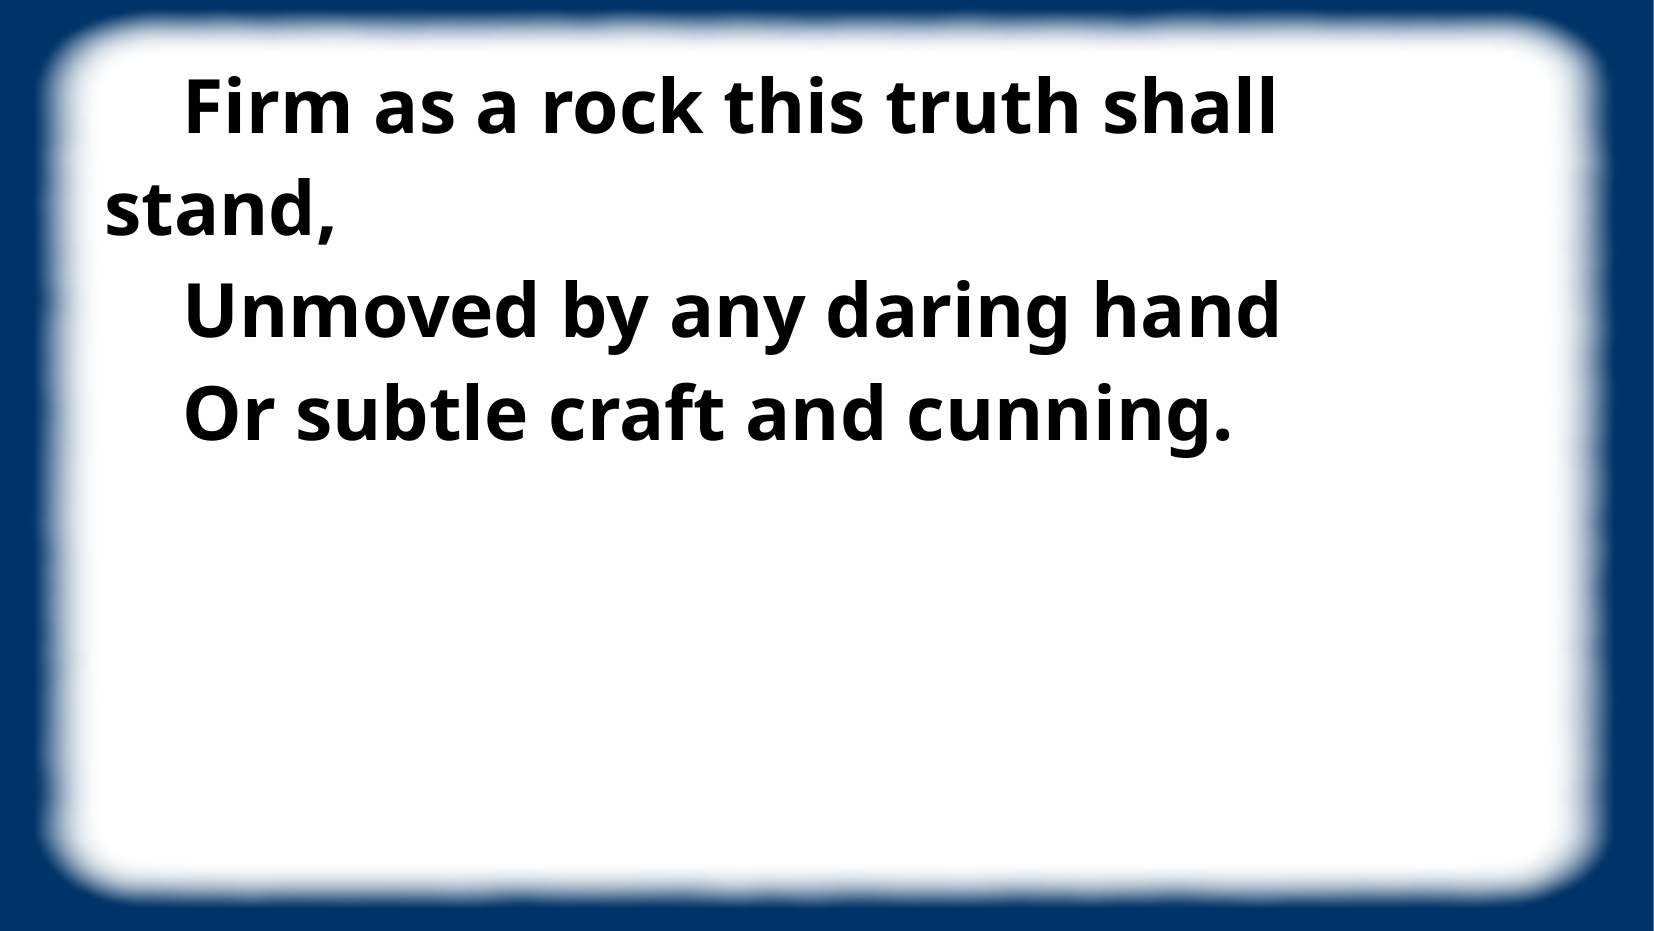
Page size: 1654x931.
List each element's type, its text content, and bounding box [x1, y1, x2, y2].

picture [0, 0, 1654, 931]
text_box Firm as a rock this truth shall stand, Unmoved by any daring hand Or subtle craft and cunning. [90, 45, 1531, 361]
